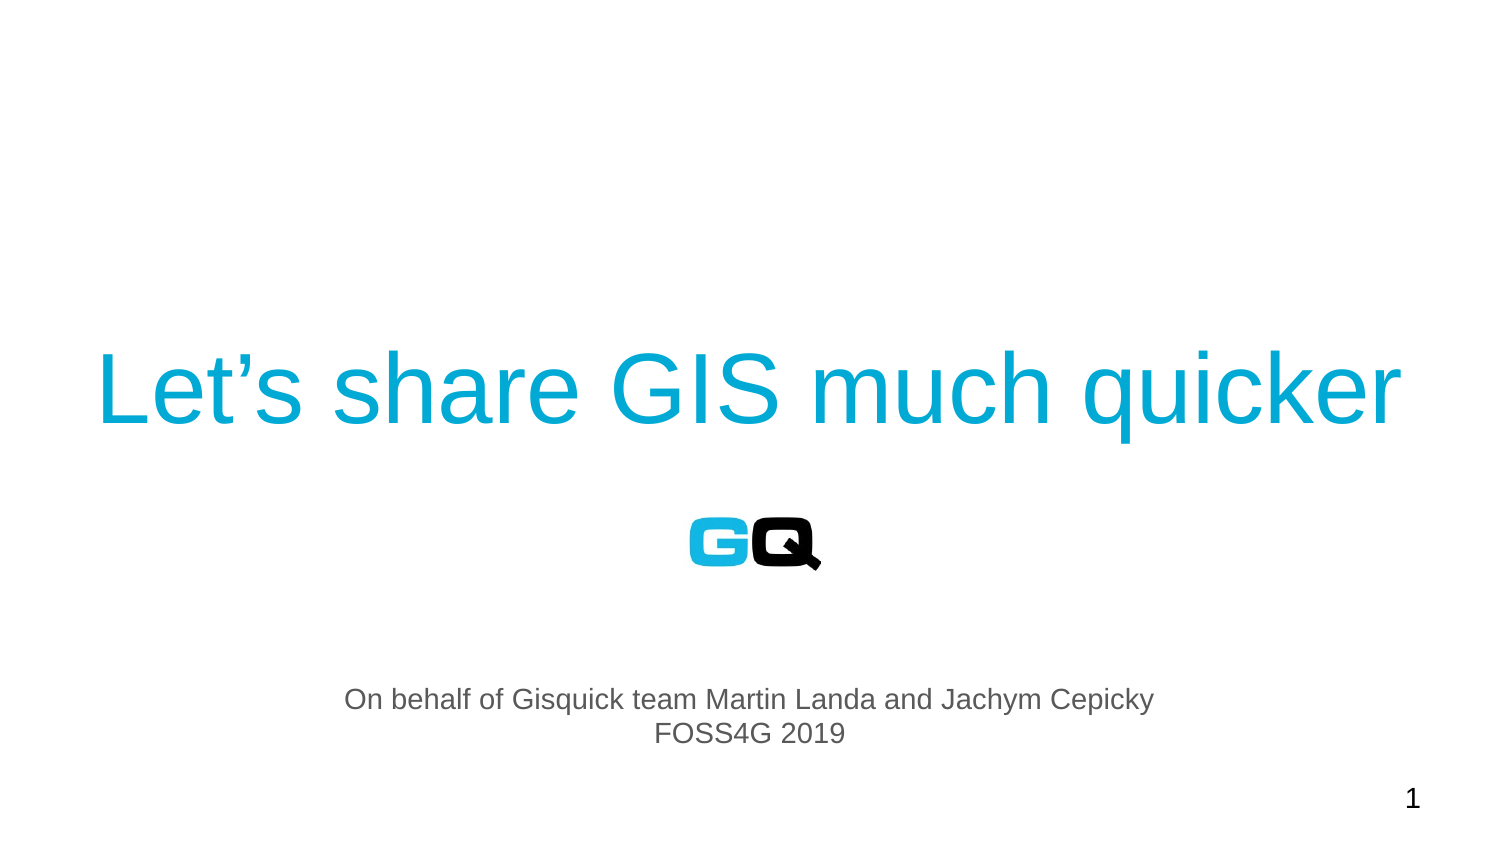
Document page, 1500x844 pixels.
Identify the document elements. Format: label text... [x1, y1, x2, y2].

slide_number <číslo> [1389, 764, 1480, 830]
picture [684, 472, 827, 615]
title Let’s share GIS much quicker [51, 122, 1449, 459]
subtitle On behalf of Gisquick team Martin Landa and Jachym Cepicky FOSS4G 2019 [51, 664, 1449, 795]
